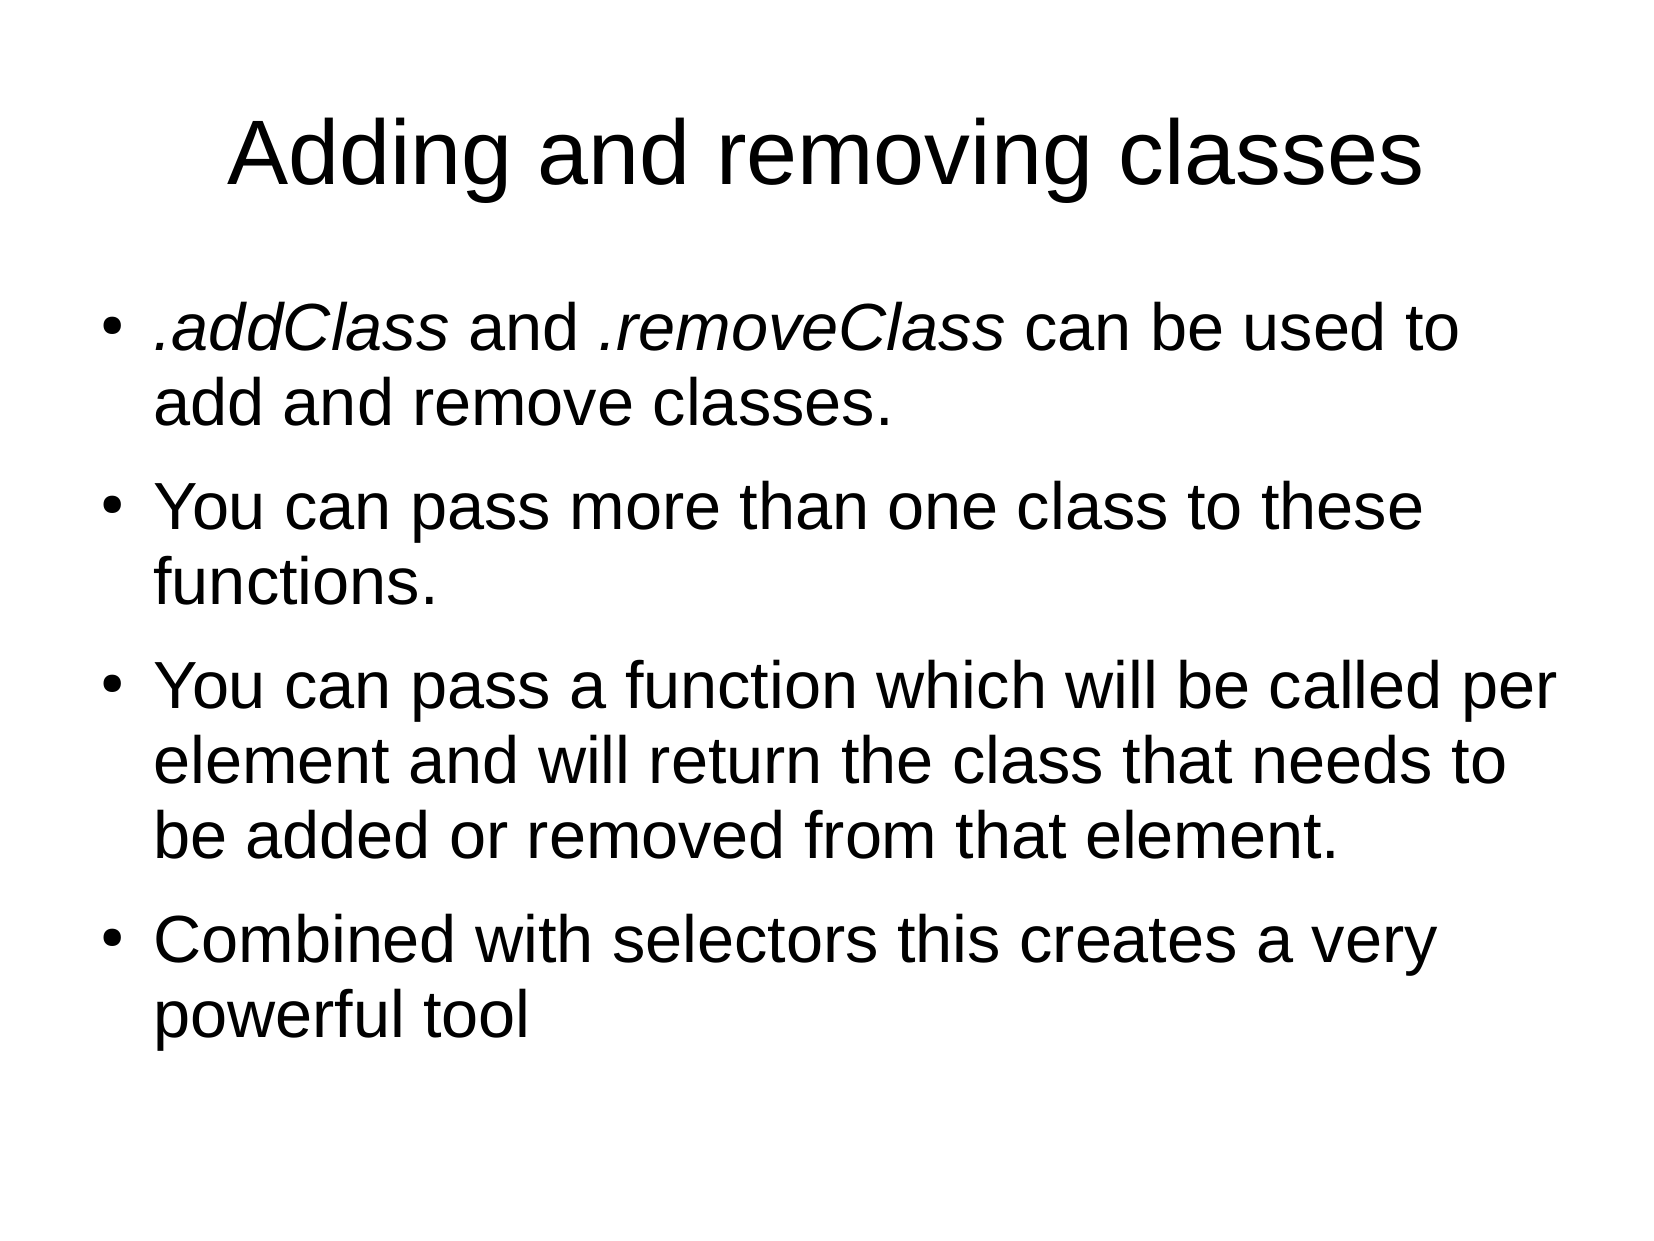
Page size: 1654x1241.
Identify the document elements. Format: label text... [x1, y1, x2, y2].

list .addClass and .removeClass can be used to add and remove classes. You can pass more than one class to these functions. You can pass a function which will be called per element and will return the class that needs to be added or removed from that element. Combined with selectors this creates a very powerful tool [82, 290, 1571, 1109]
title Adding and removing classes [82, 49, 1571, 257]
